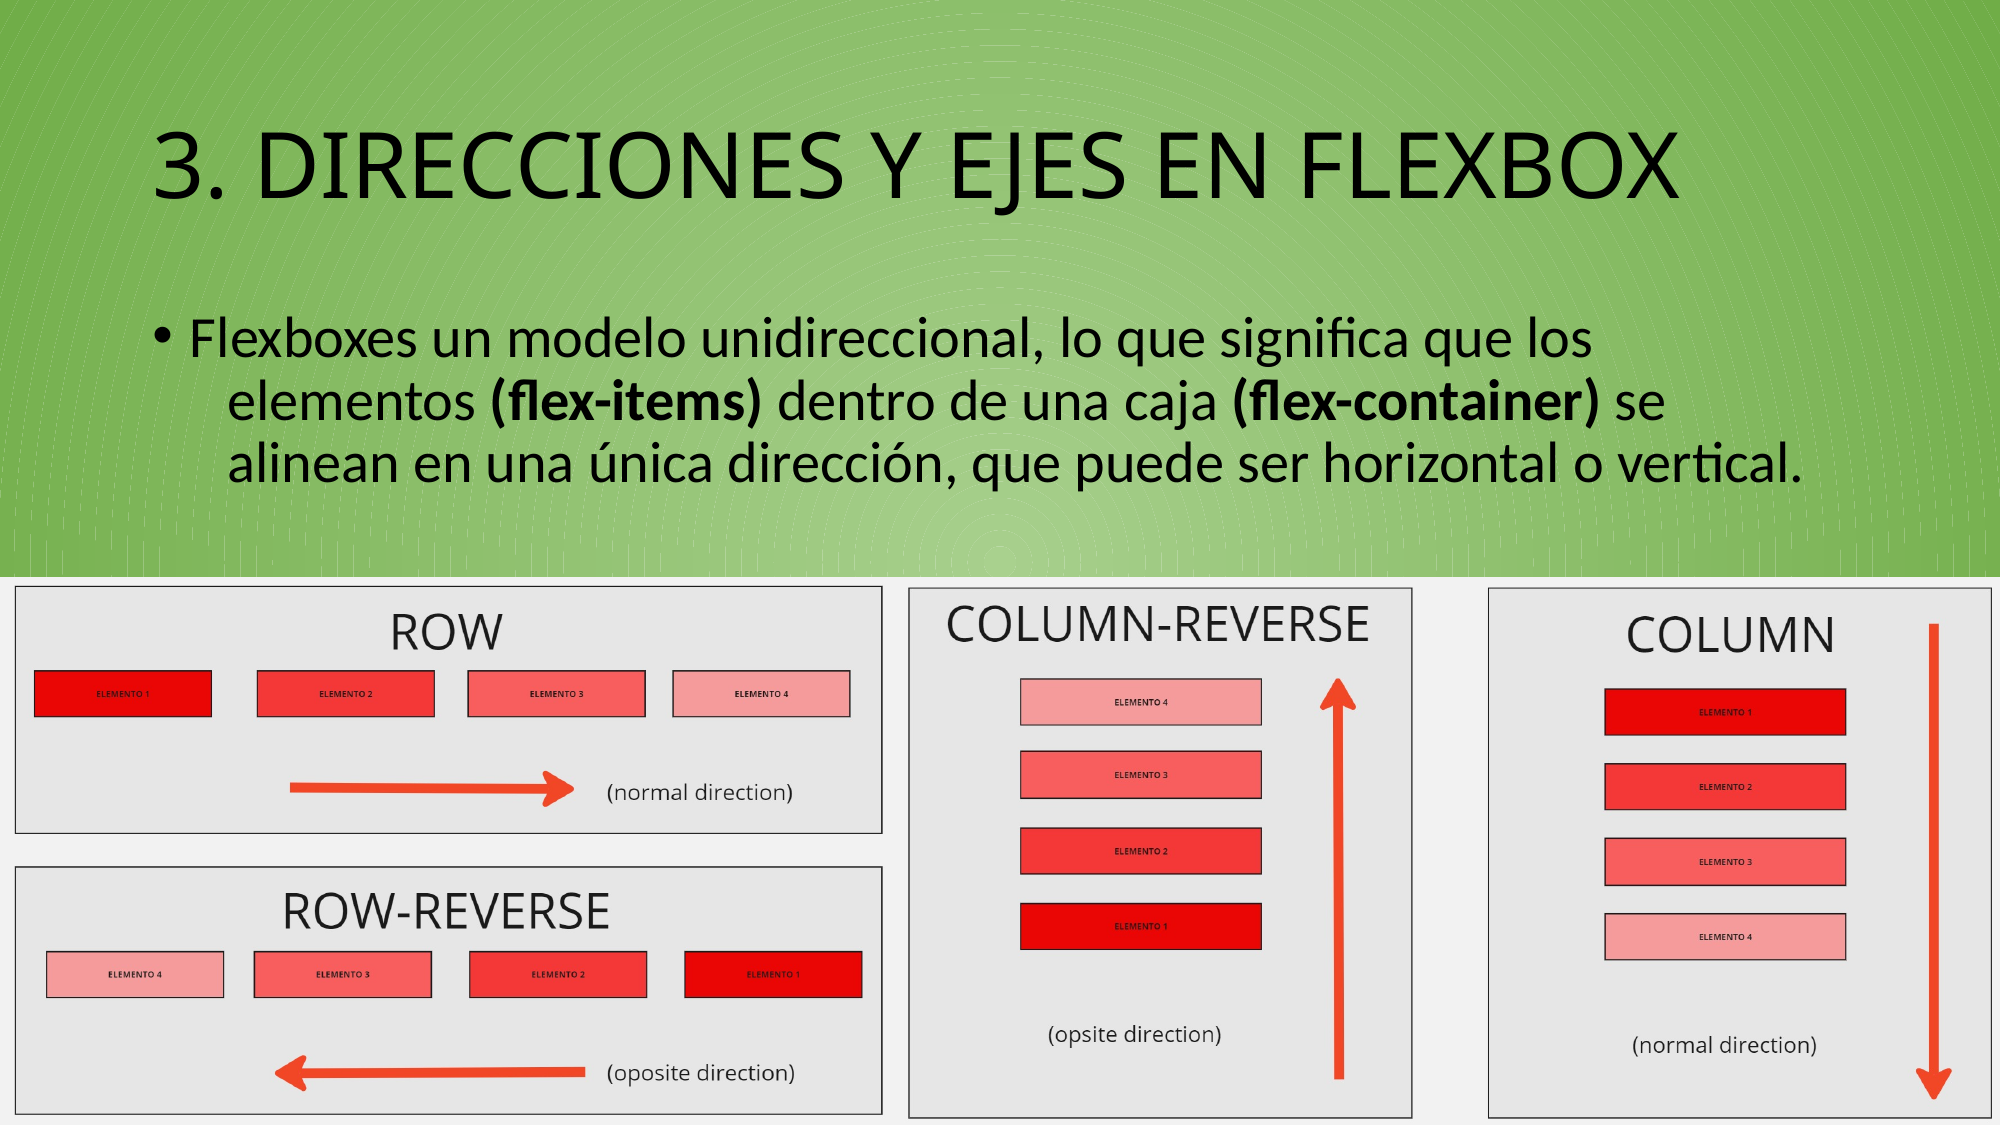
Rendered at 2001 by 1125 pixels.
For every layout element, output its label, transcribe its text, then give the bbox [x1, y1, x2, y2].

picture [0, 577, 2000, 1125]
list Flexboxes un modelo unidireccional, lo que significa que los elementos (flex-items) dentro de una caja (flex-container) se alinean en una única dirección, que puede ser horizontal o vertical. [137, 299, 1863, 577]
title 3. DIRECCIONES Y EJES EN FLEXBOX [137, 59, 1863, 278]
